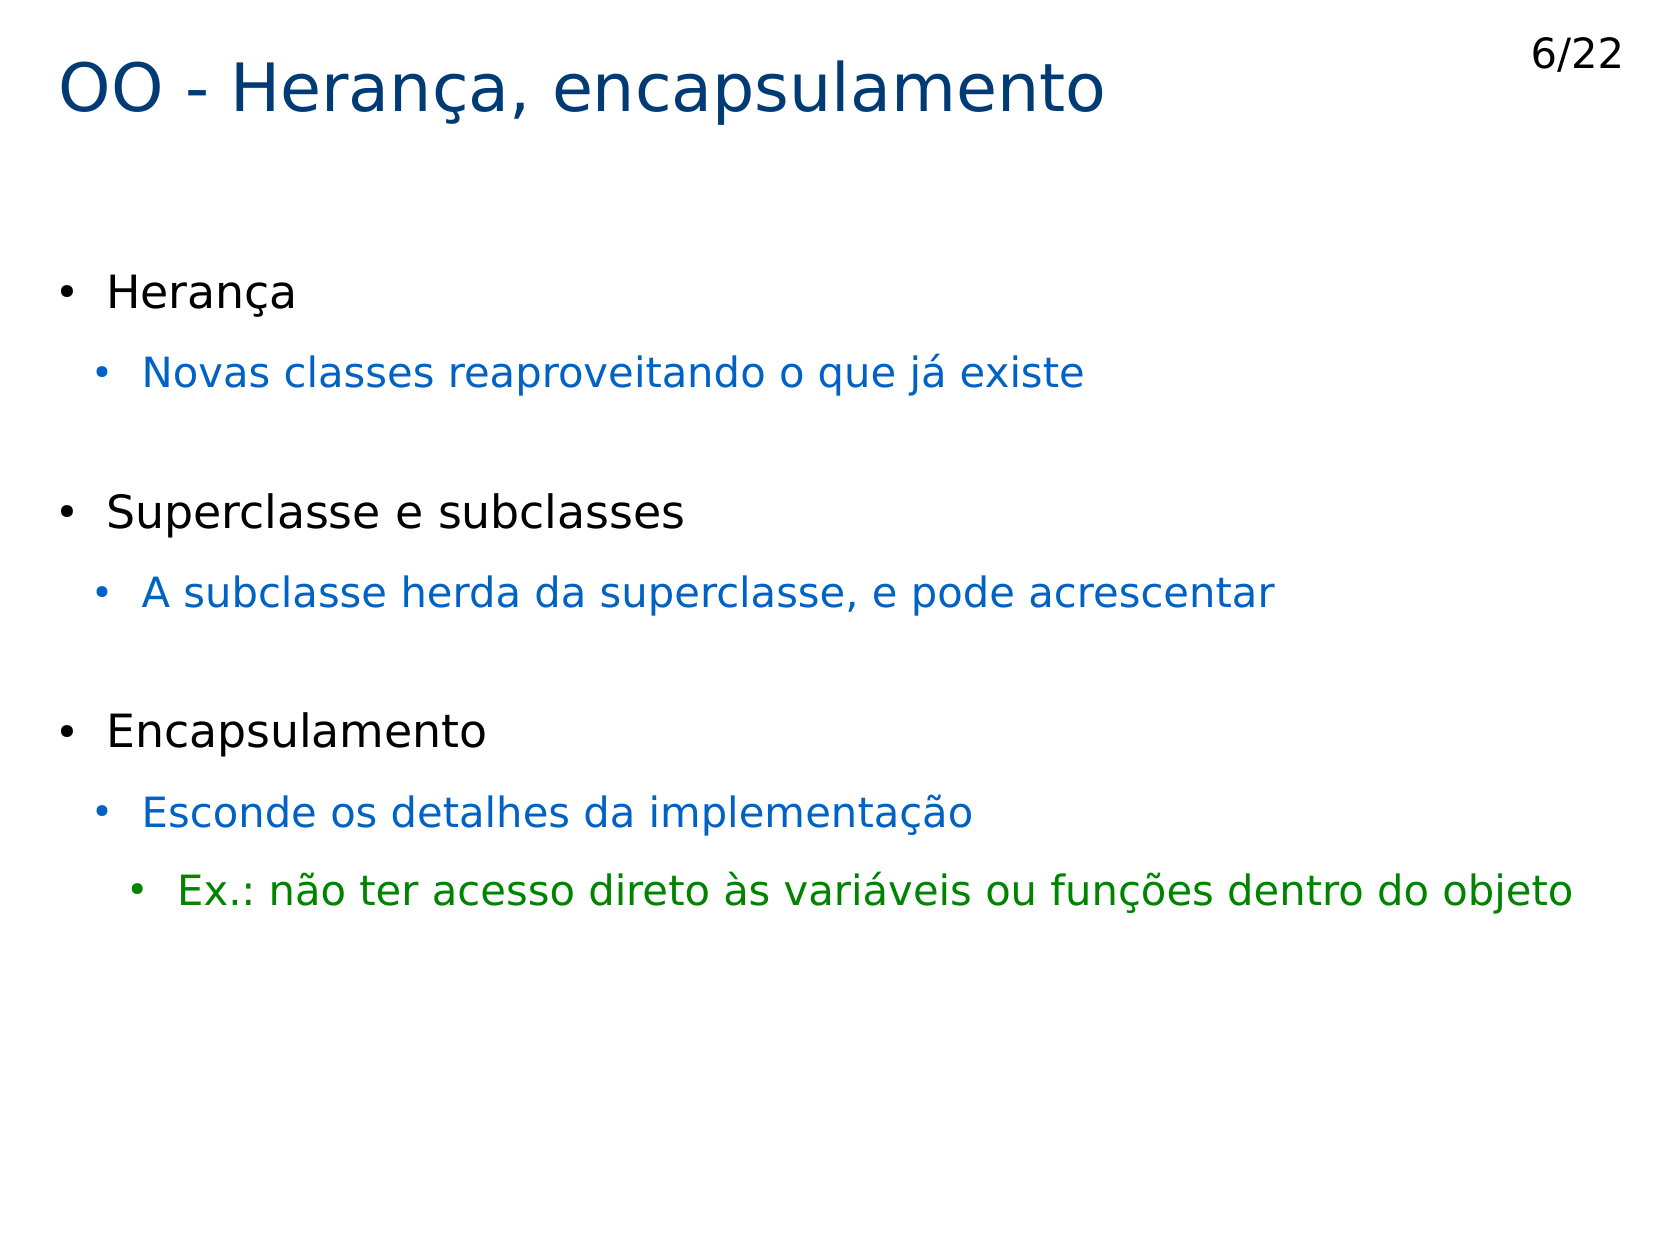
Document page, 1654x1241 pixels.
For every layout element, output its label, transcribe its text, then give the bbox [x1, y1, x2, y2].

title OO - Herança, encapsulamento [59, 29, 1506, 148]
list Herança Novas classes reaproveitando o que já existe Superclasse e subclasses A subclasse herda da superclasse, e pode acrescentar Encapsulamento Esconde os detalhes da implementação Ex.: não ter acesso direto às variáveis ou funções dentro do objeto [59, 265, 1625, 1211]
